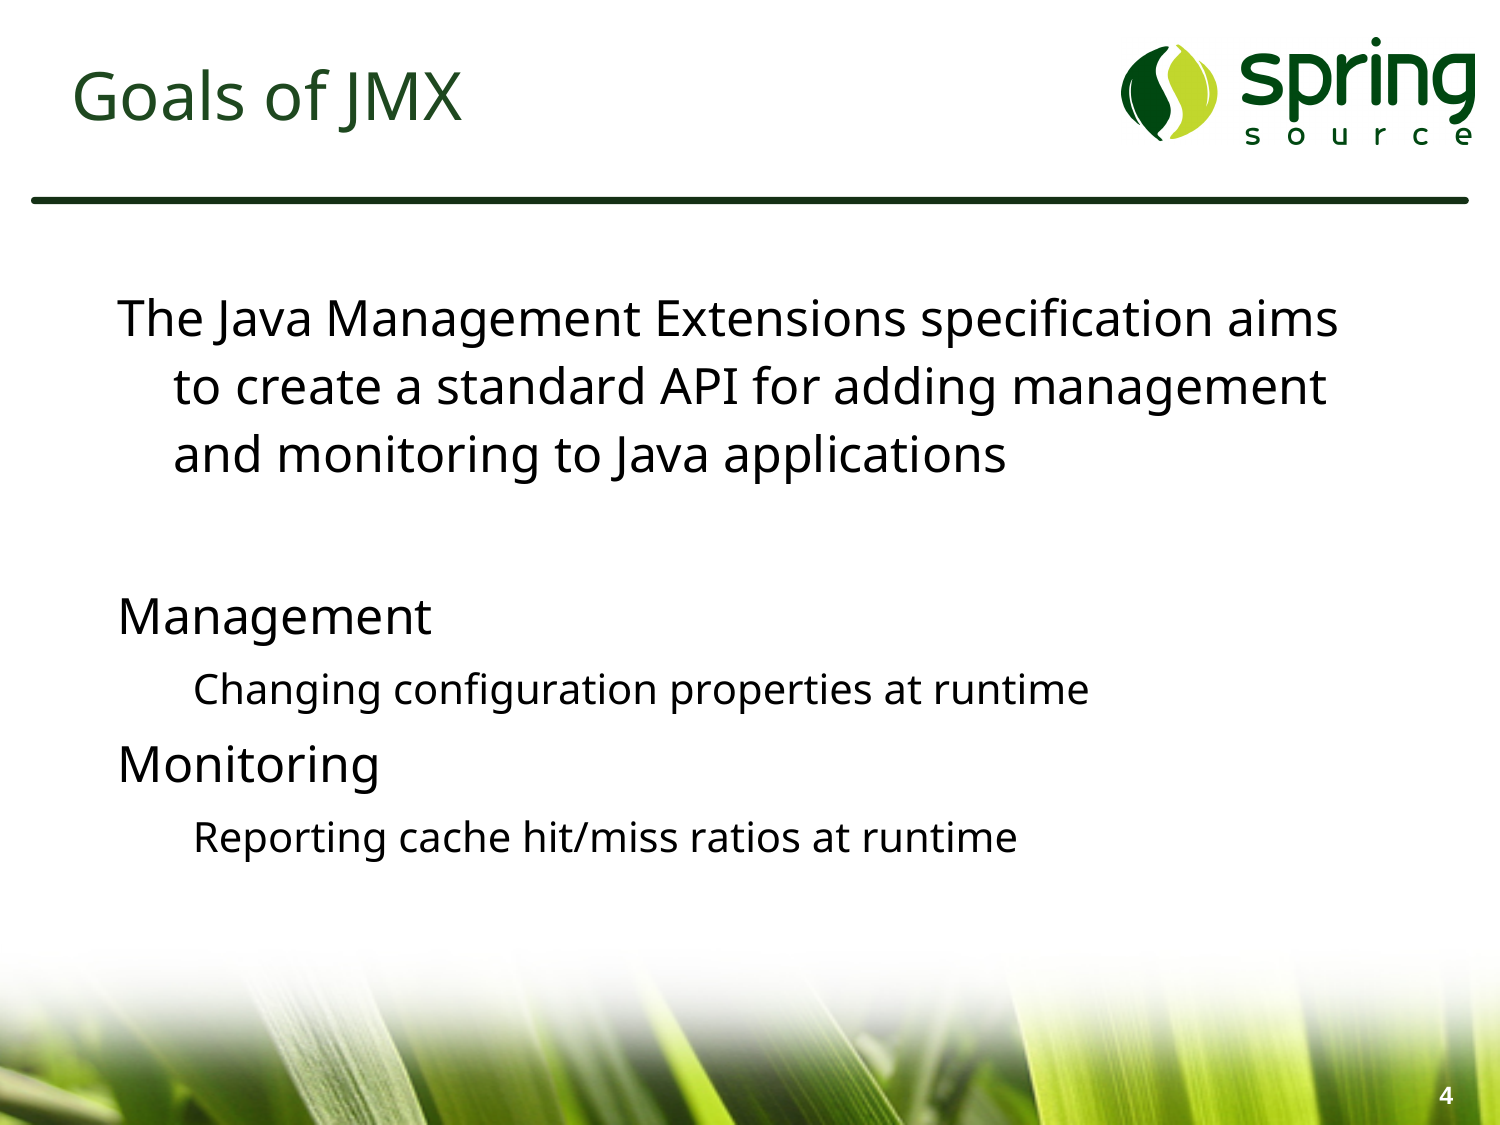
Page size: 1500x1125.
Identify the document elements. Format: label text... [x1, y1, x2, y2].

title Goals of JMX [56, 13, 1089, 176]
picture [0, 944, 1500, 1125]
list The Java Management Extensions specification aims to create a standard API for adding management and monitoring to Java applications Management Changing configuration properties at runtime Monitoring Reporting cache hit/miss ratios at runtime [103, 275, 1394, 938]
picture [1121, 37, 1475, 145]
